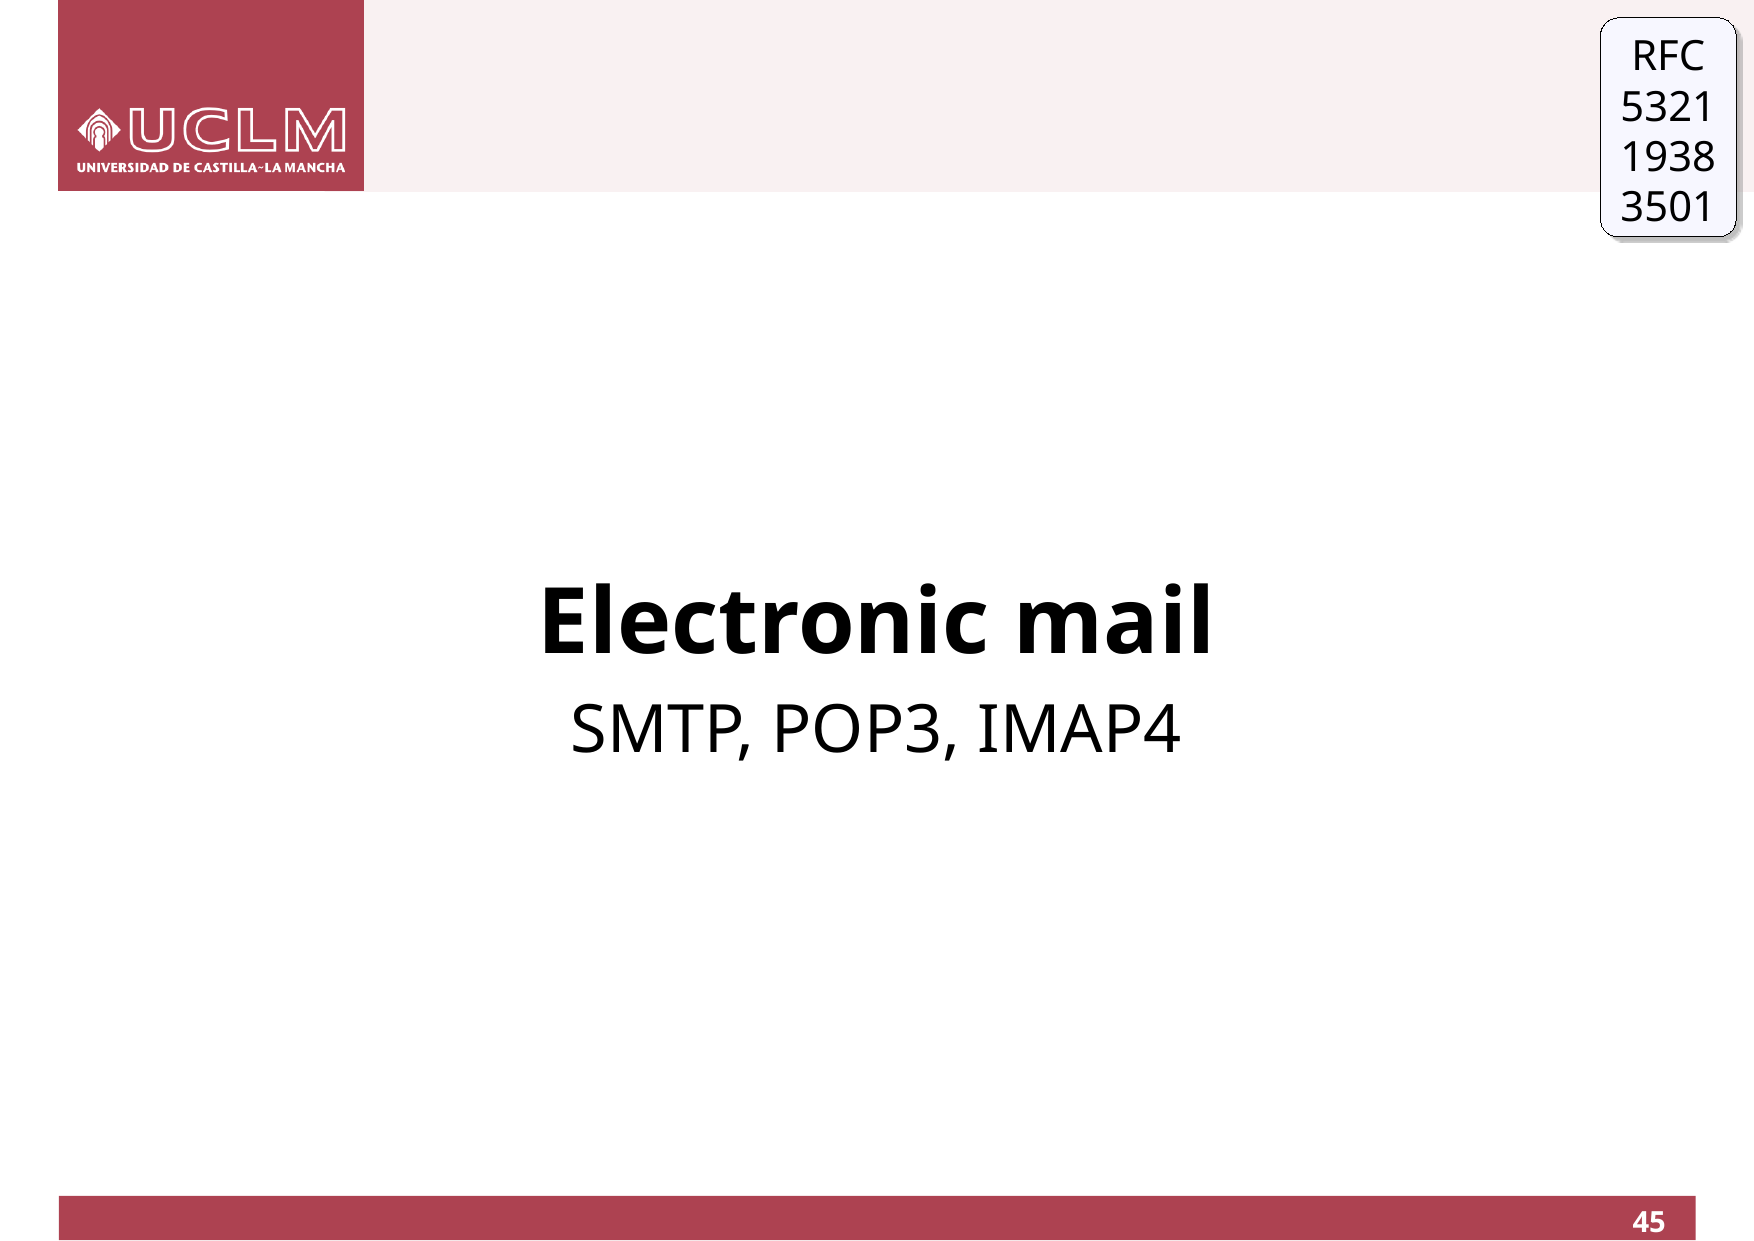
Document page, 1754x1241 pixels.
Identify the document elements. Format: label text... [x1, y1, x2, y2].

subtitle Electronic mail SMTP, POP3, IMAP4 [87, 254, 1667, 1074]
text_box RFC 5321 1938 3501 [1600, 17, 1737, 237]
picture [58, 0, 364, 191]
